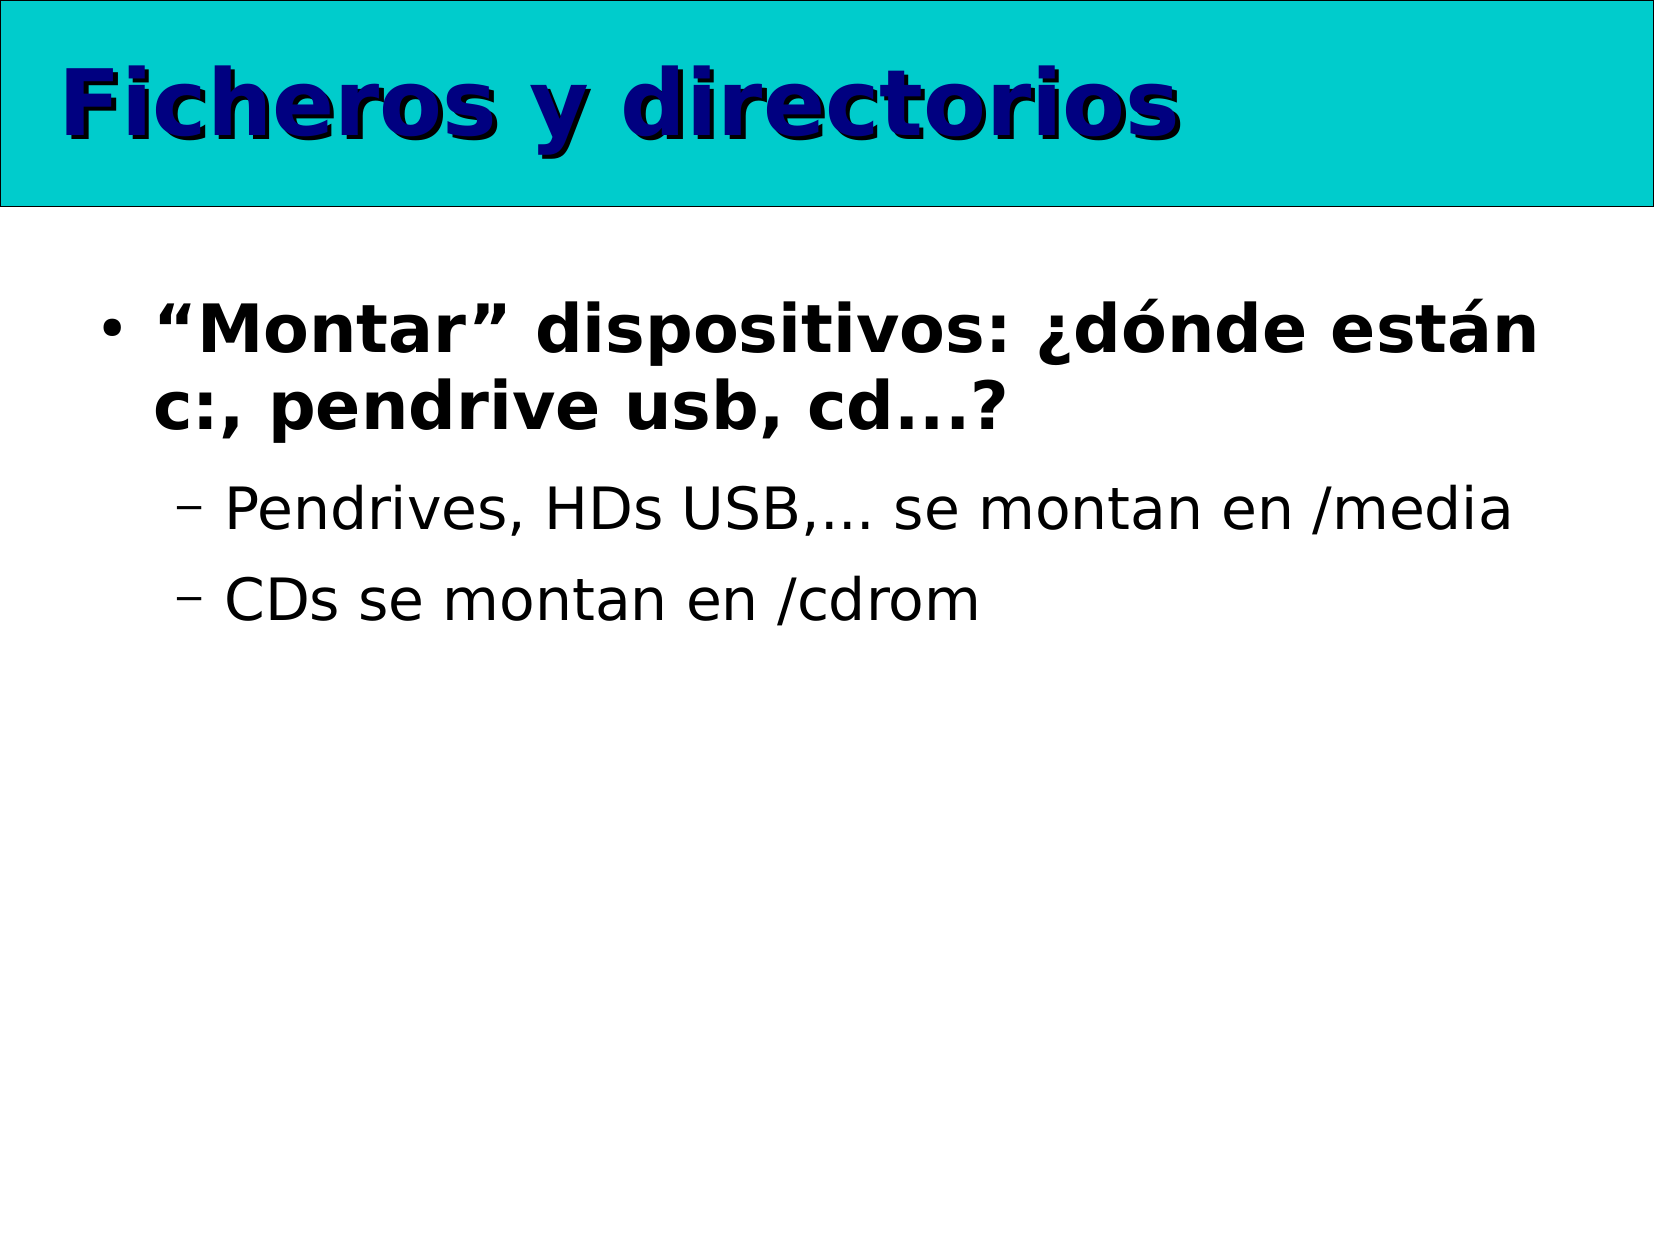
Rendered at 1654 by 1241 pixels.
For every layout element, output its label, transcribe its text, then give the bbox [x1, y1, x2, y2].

title Ficheros y directorios [59, 14, 1654, 192]
list “Montar” dispositivos: ¿dónde están c:, pendrive usb, cd...? Pendrives, HDs USB,... se montan en /media CDs se montan en /cdrom [82, 290, 1571, 1109]
